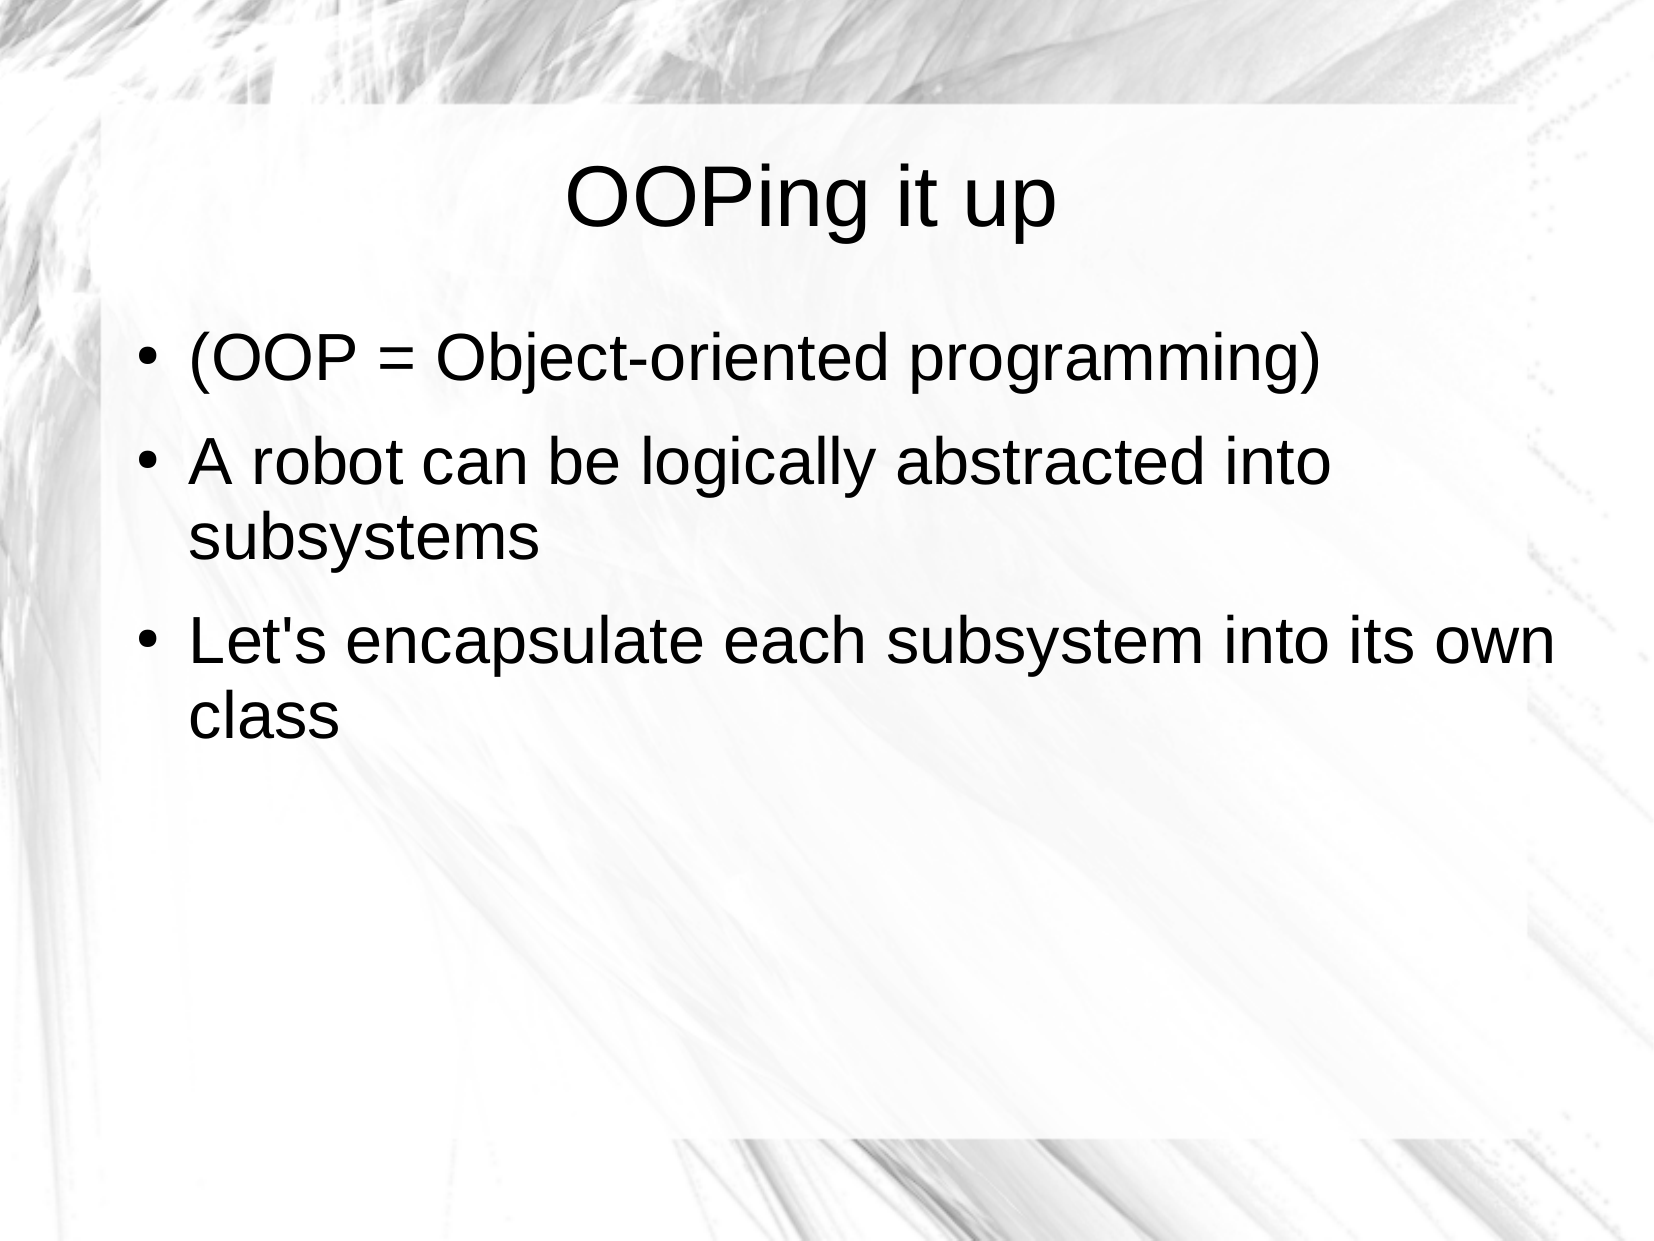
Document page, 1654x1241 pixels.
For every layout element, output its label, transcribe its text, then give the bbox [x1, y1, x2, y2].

title OOPing it up [118, 112, 1506, 281]
list (OOP = Object-oriented programming) A robot can be logically abstracted into subsystems Let's encapsulate each subsystem into its own class [118, 319, 1571, 1040]
picture [0, 0, 1654, 1241]
